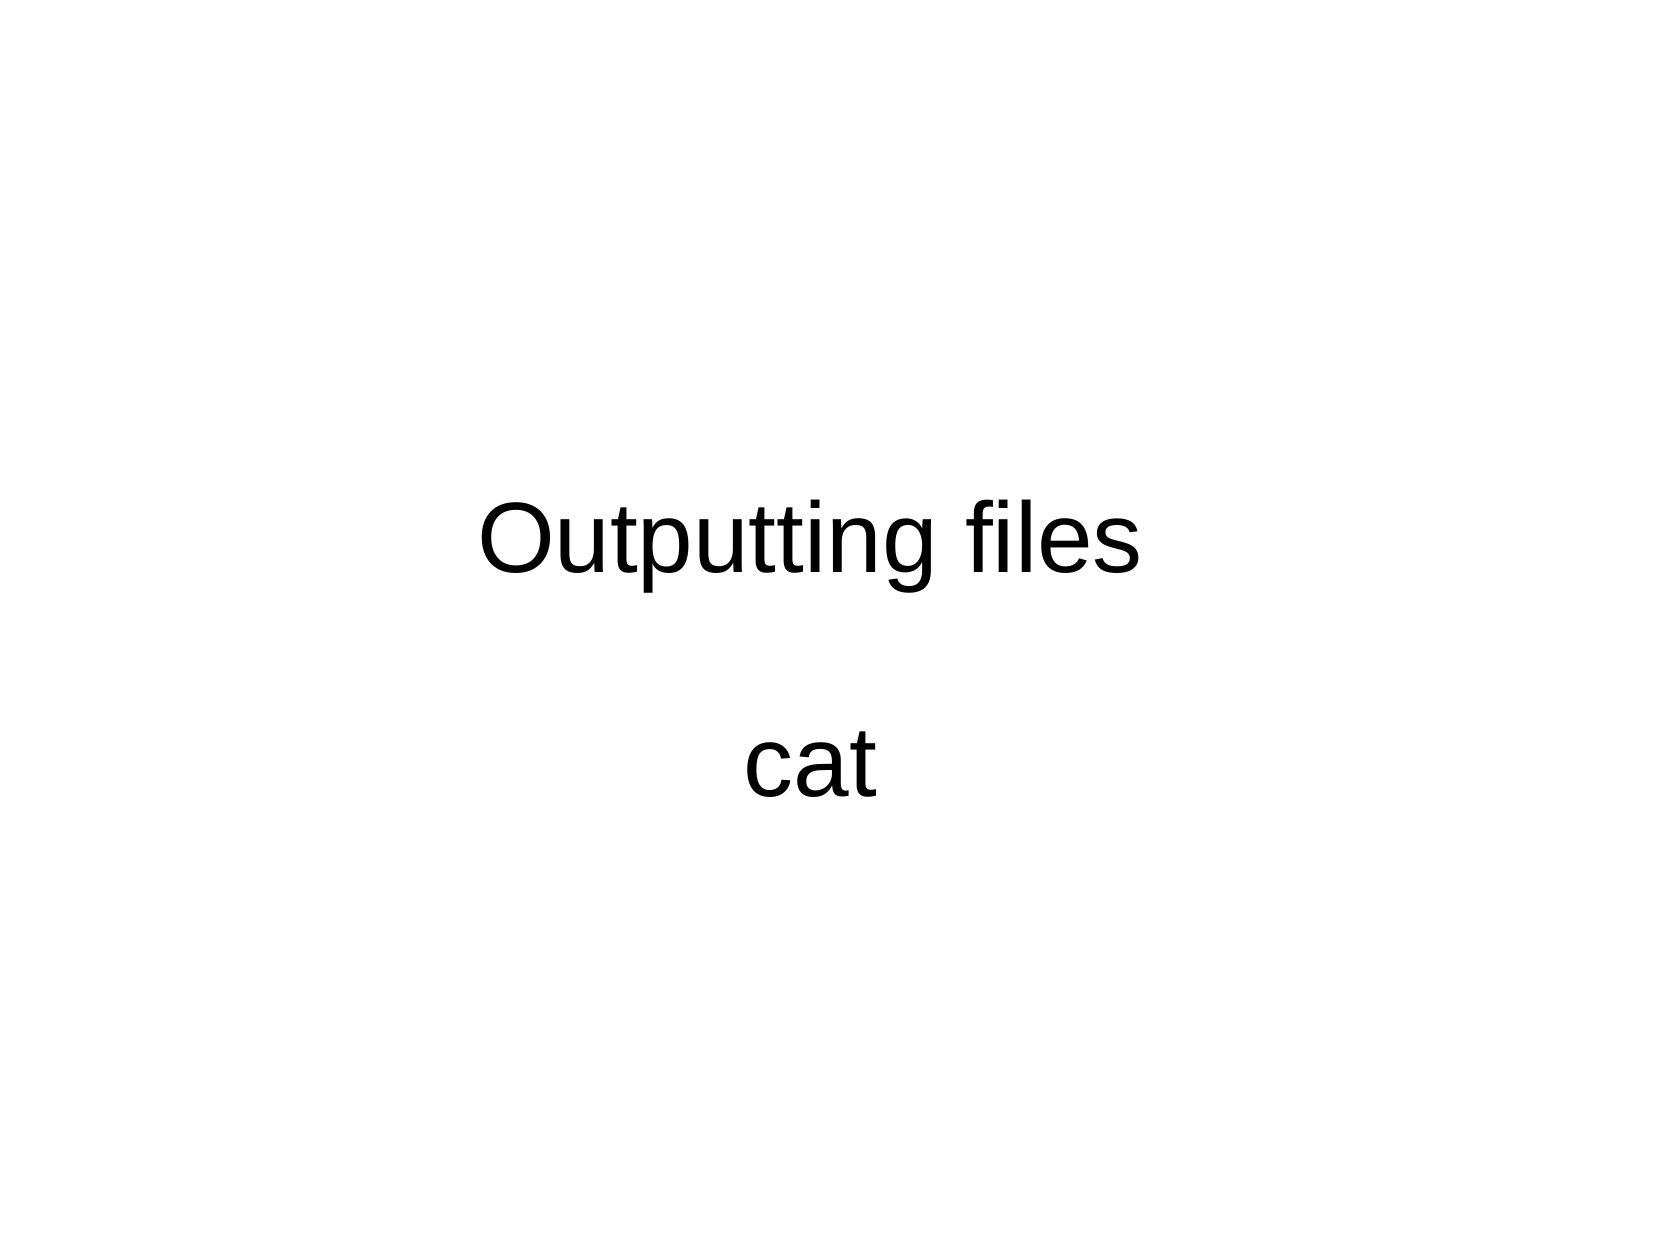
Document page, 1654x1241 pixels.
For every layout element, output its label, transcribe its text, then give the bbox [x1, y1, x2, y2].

text_box Outputting files cat [82, 290, 1538, 1010]
